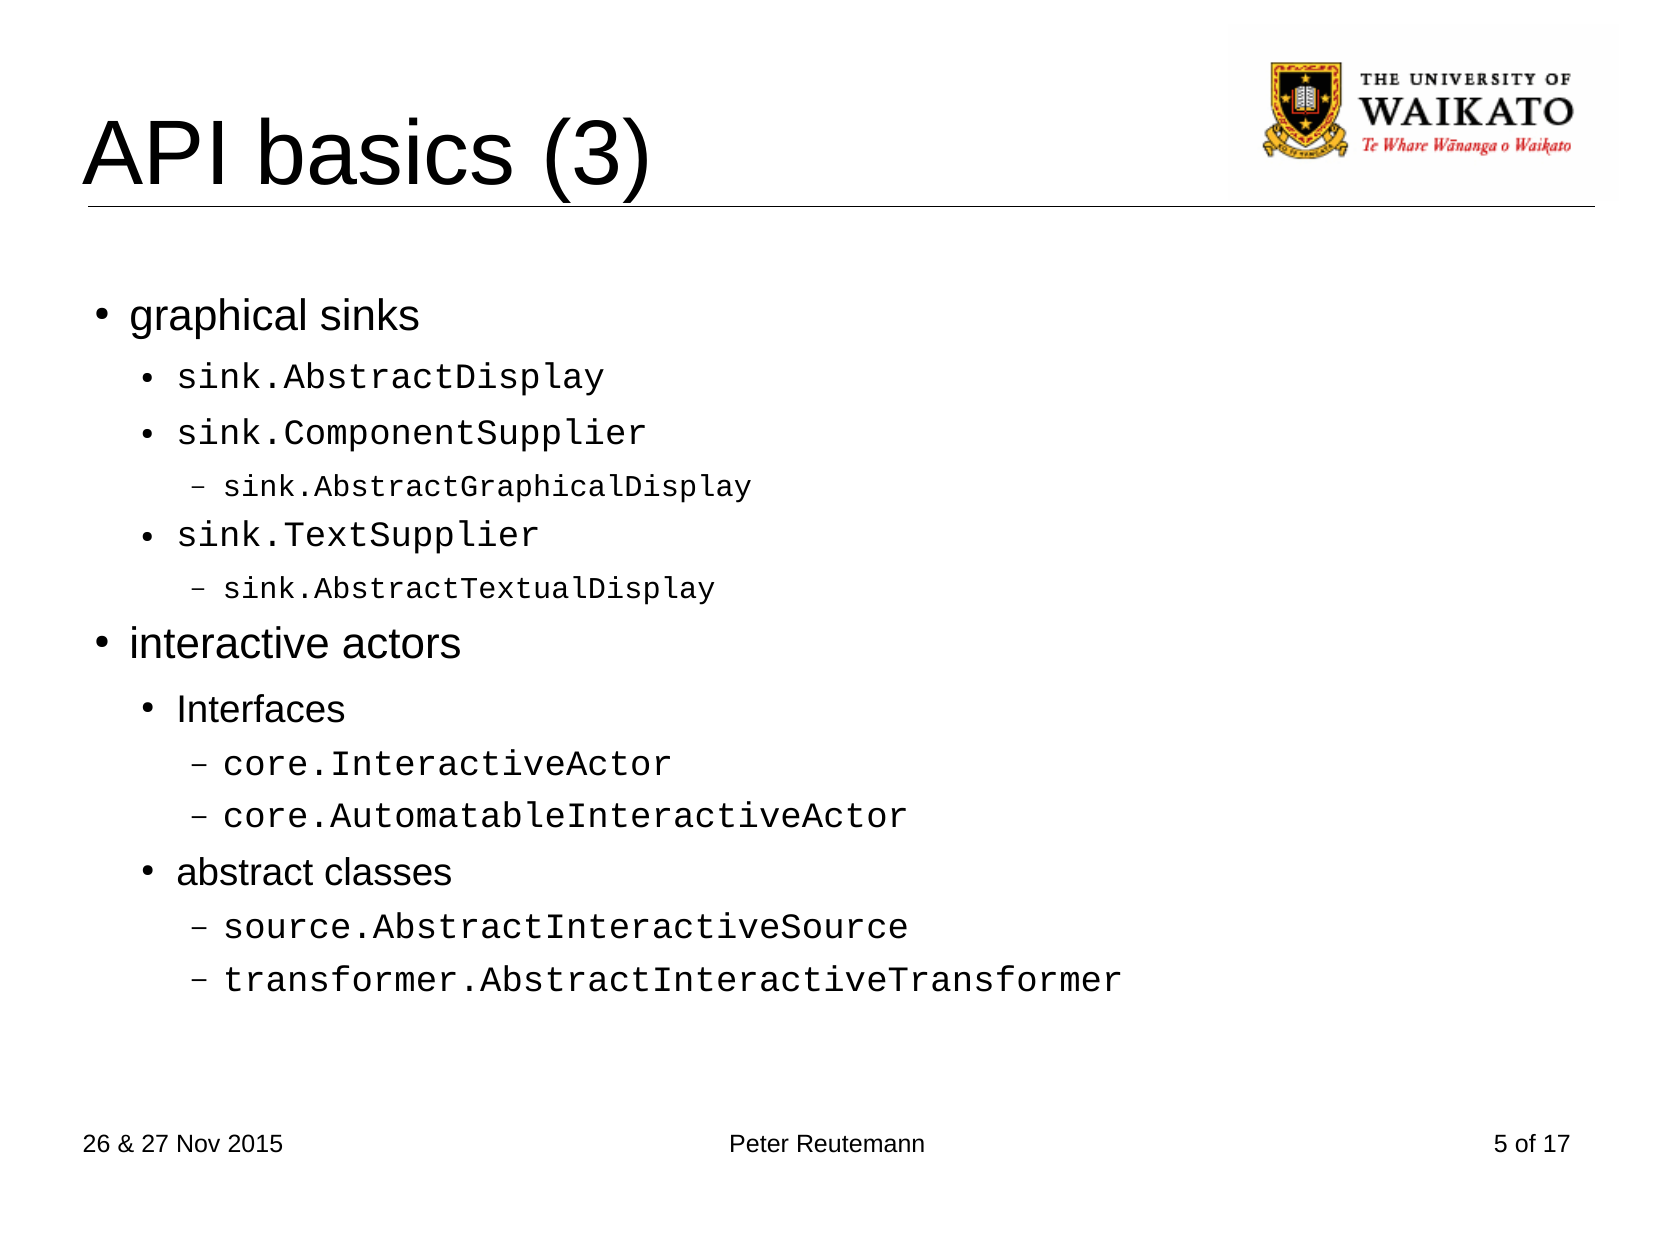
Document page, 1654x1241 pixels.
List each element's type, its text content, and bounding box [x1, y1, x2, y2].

picture [1228, 24, 1619, 201]
title API basics (3) [82, 49, 1571, 257]
list graphical sinks sink.AbstractDisplay sink.ComponentSupplier sink.AbstractGraphicalDisplay sink.TextSupplier sink.AbstractTextualDisplay interactive actors Interfaces core.InteractiveActor core.AutomatableInteractiveActor abstract classes source.AbstractInteractiveSource transformer.AbstractInteractiveTransformer [82, 290, 1571, 1010]
